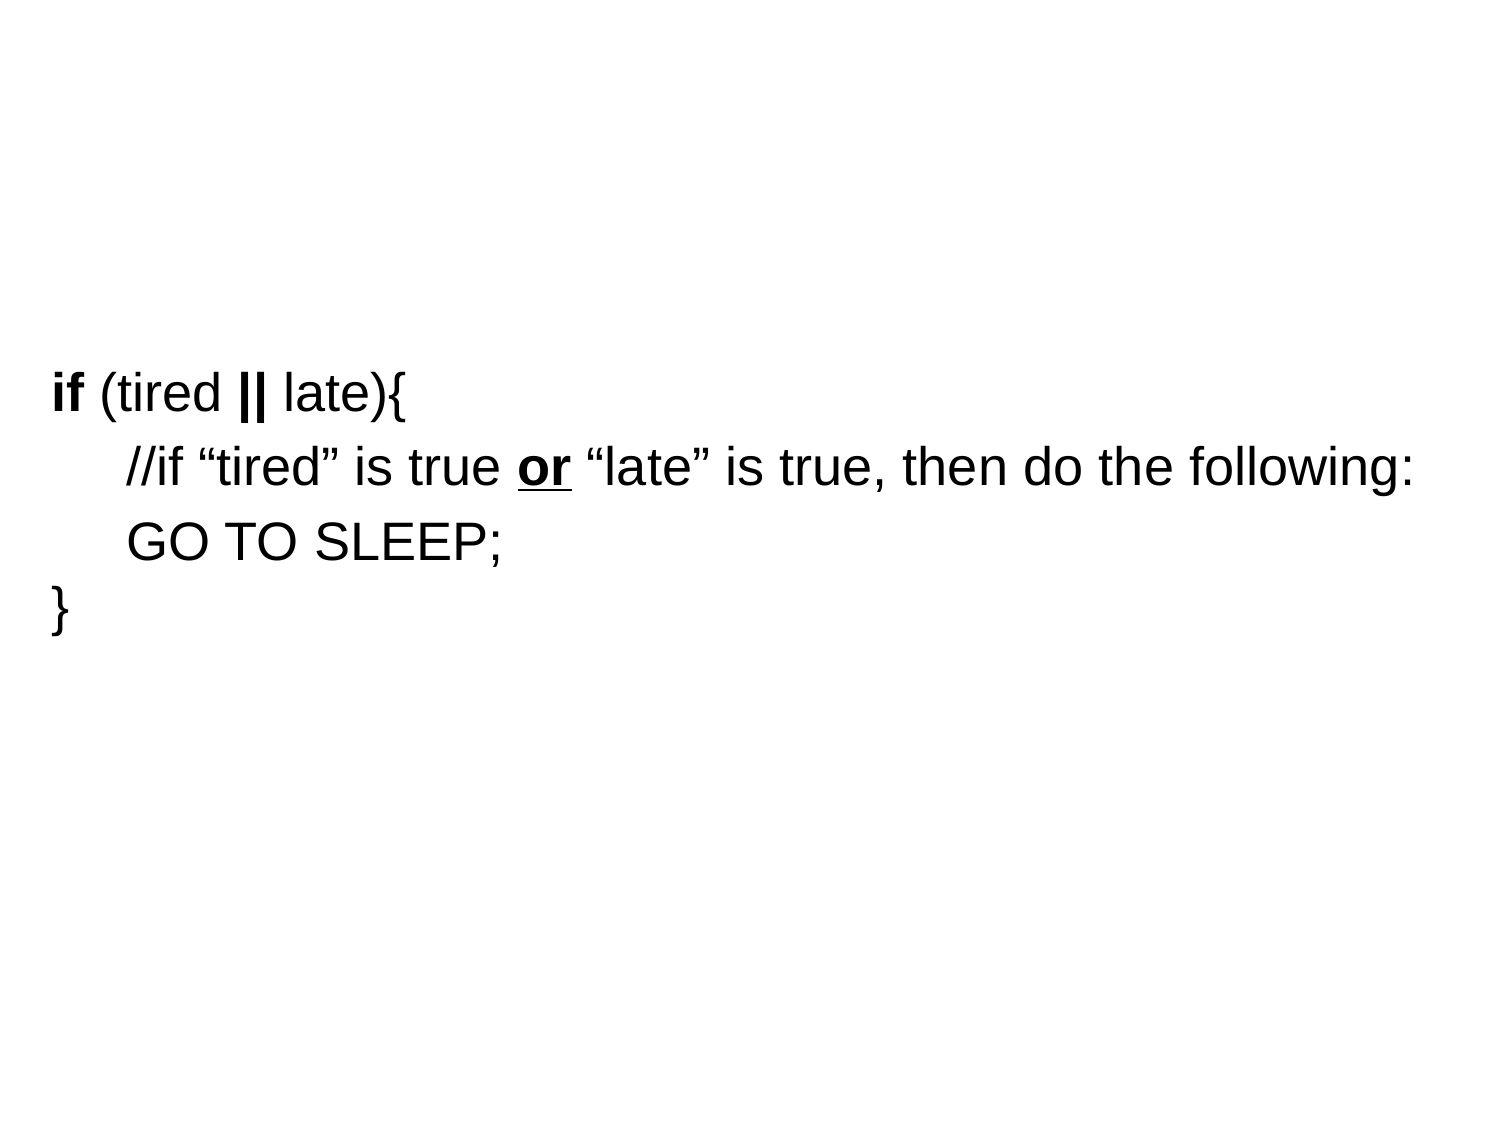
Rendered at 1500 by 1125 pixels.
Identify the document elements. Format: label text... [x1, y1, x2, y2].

text_box if (tired || late){ //if “tired” is true or “late” is true, then do the following: GO TO SLEEP; } [36, 332, 1464, 1125]
